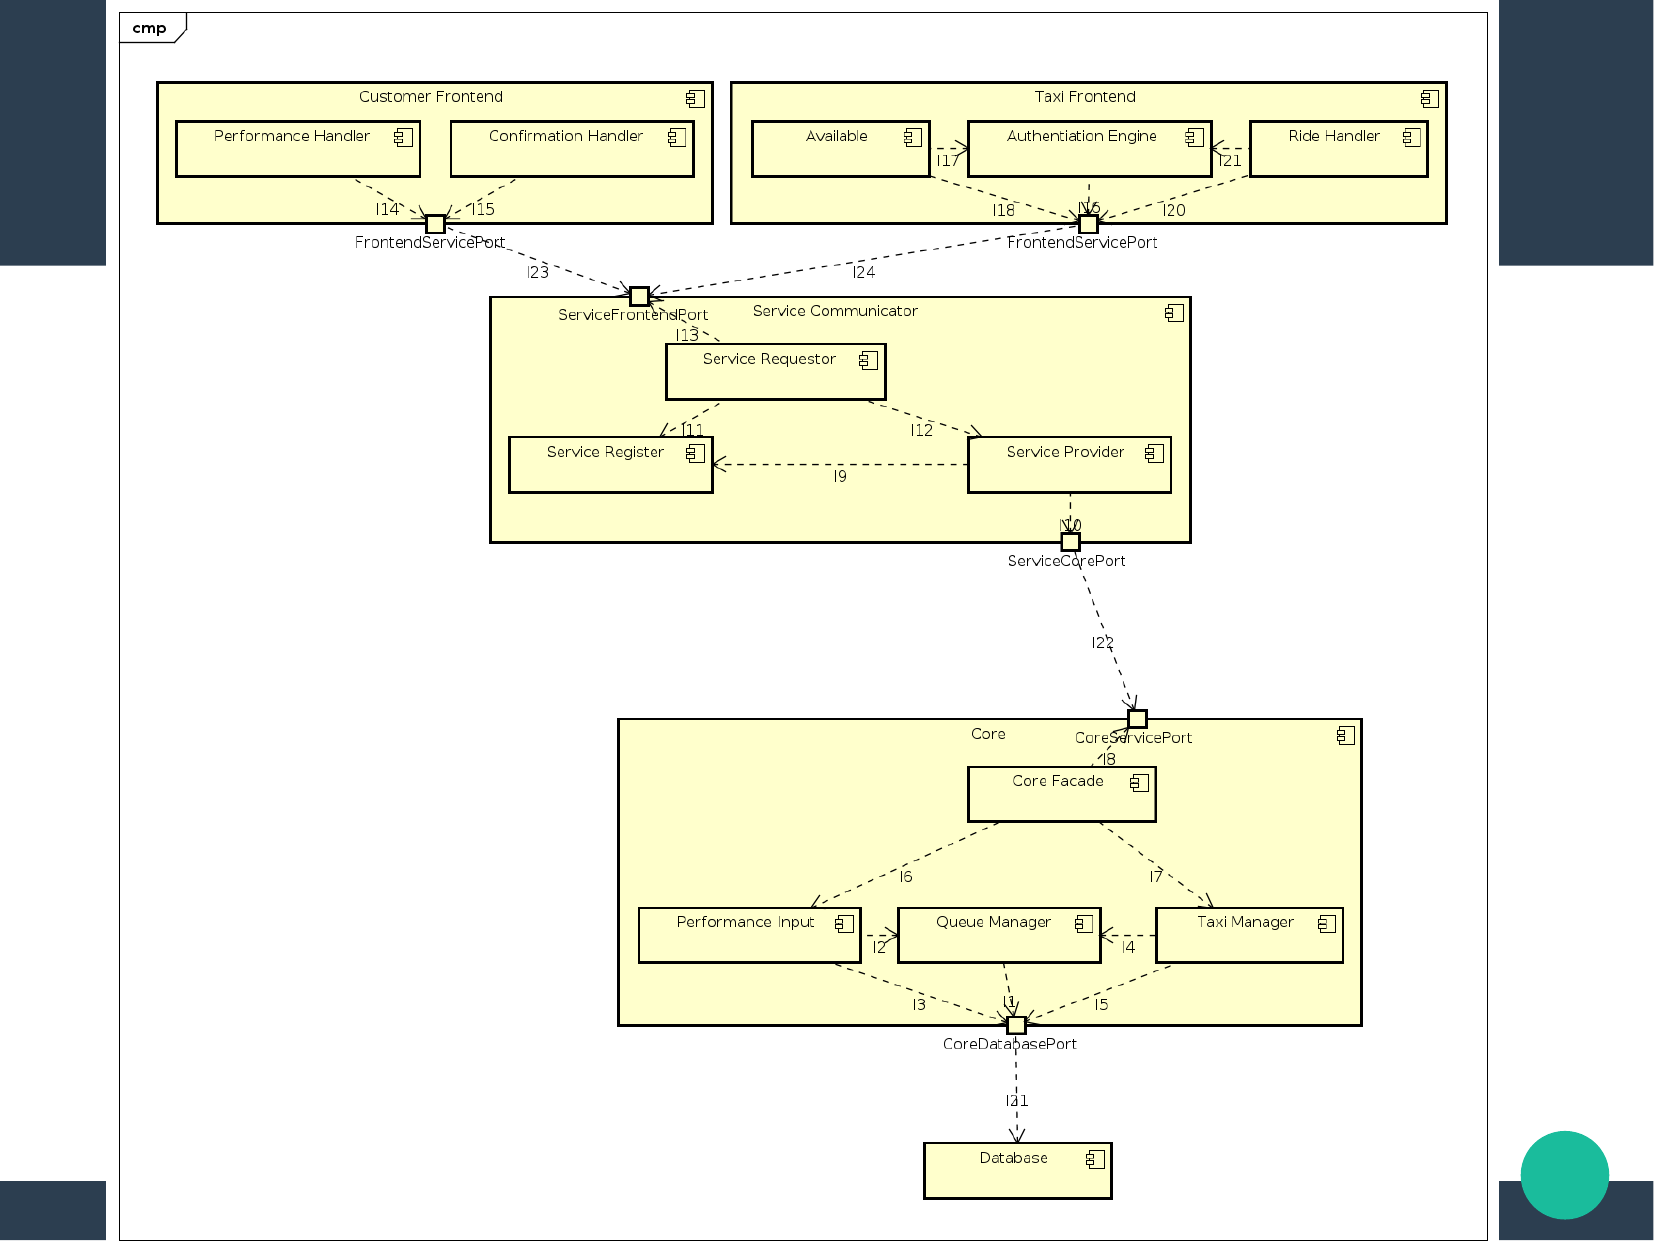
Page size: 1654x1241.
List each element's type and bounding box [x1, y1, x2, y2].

picture [106, 0, 1499, 1241]
